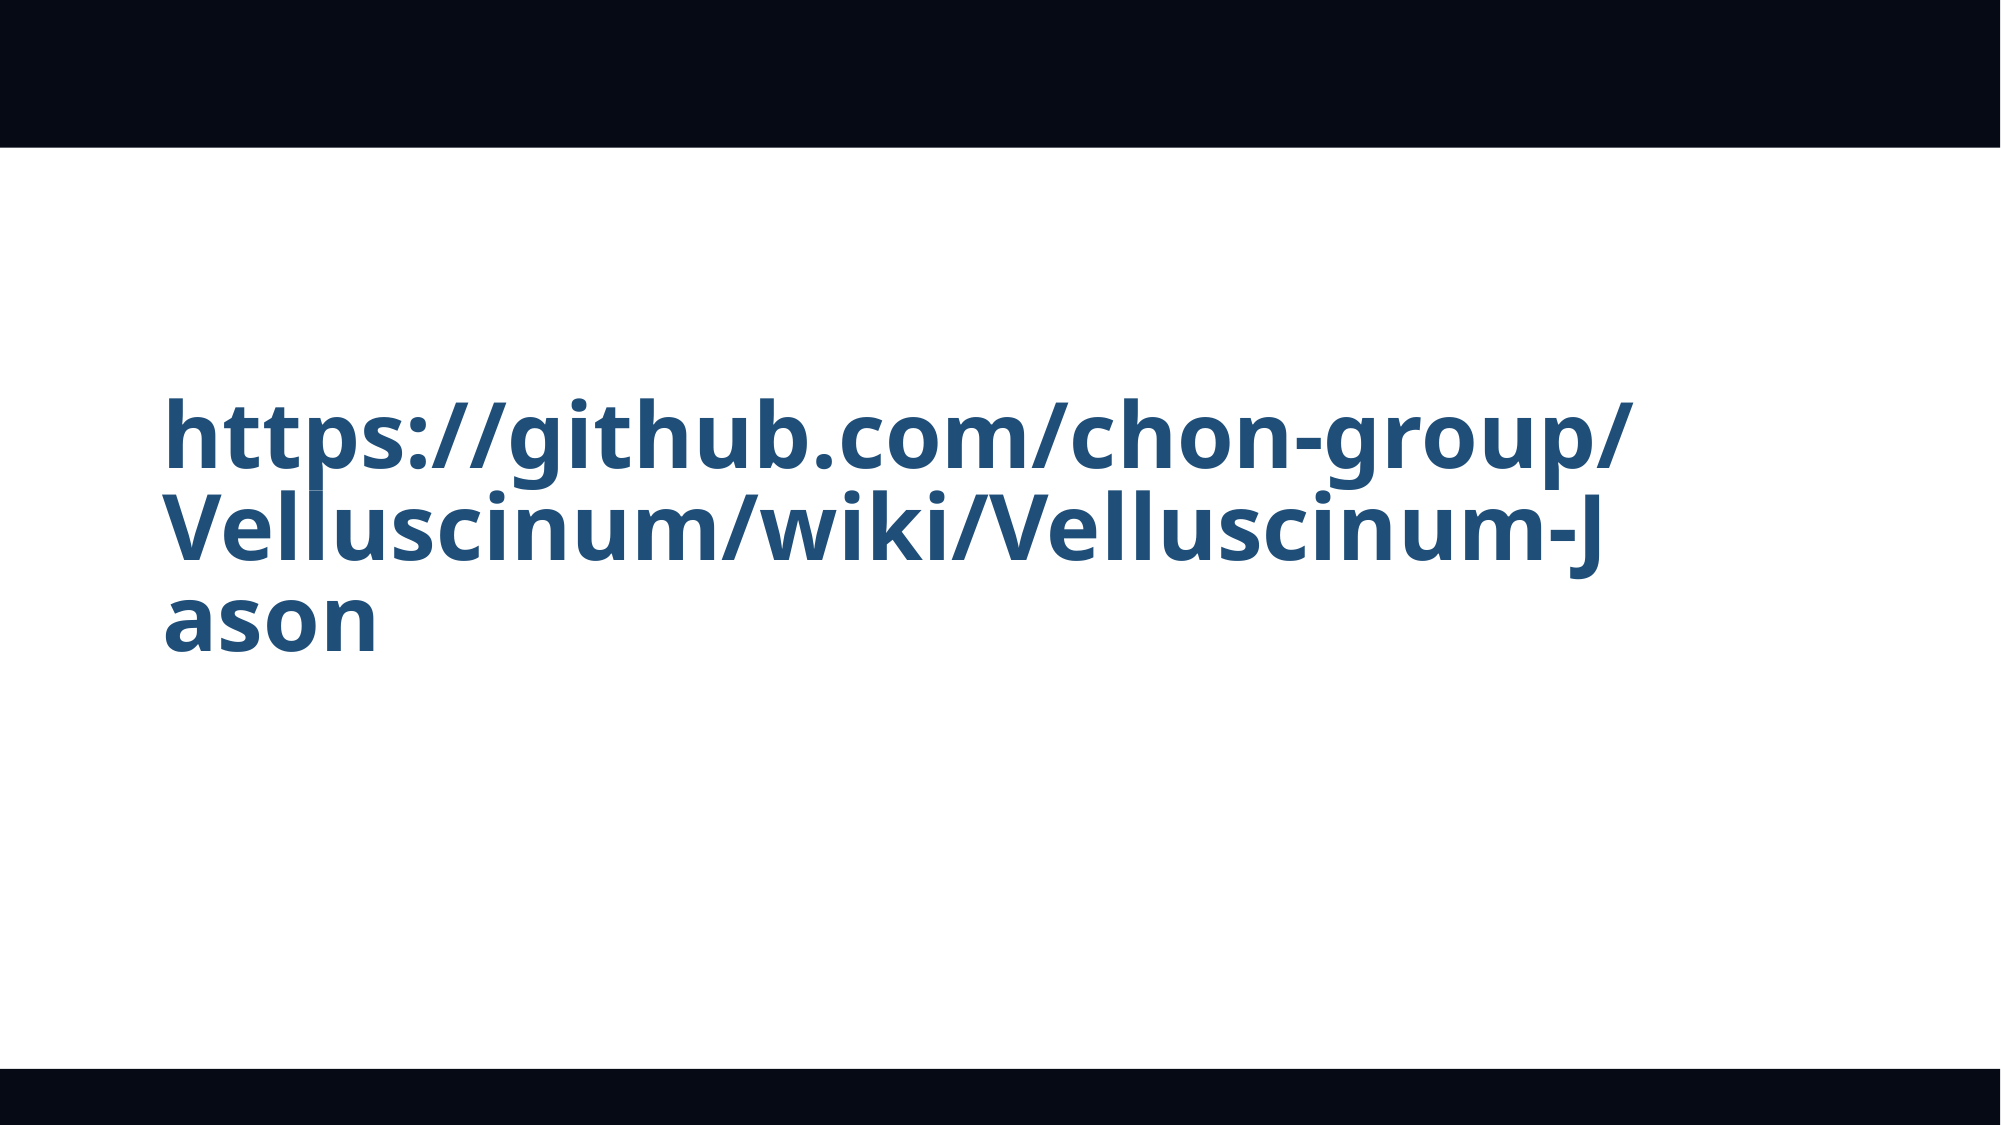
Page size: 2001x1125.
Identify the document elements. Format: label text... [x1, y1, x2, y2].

text_box https://github.com/chon-group/Velluscinum/wiki/Velluscinum-Jason [147, 369, 1654, 827]
